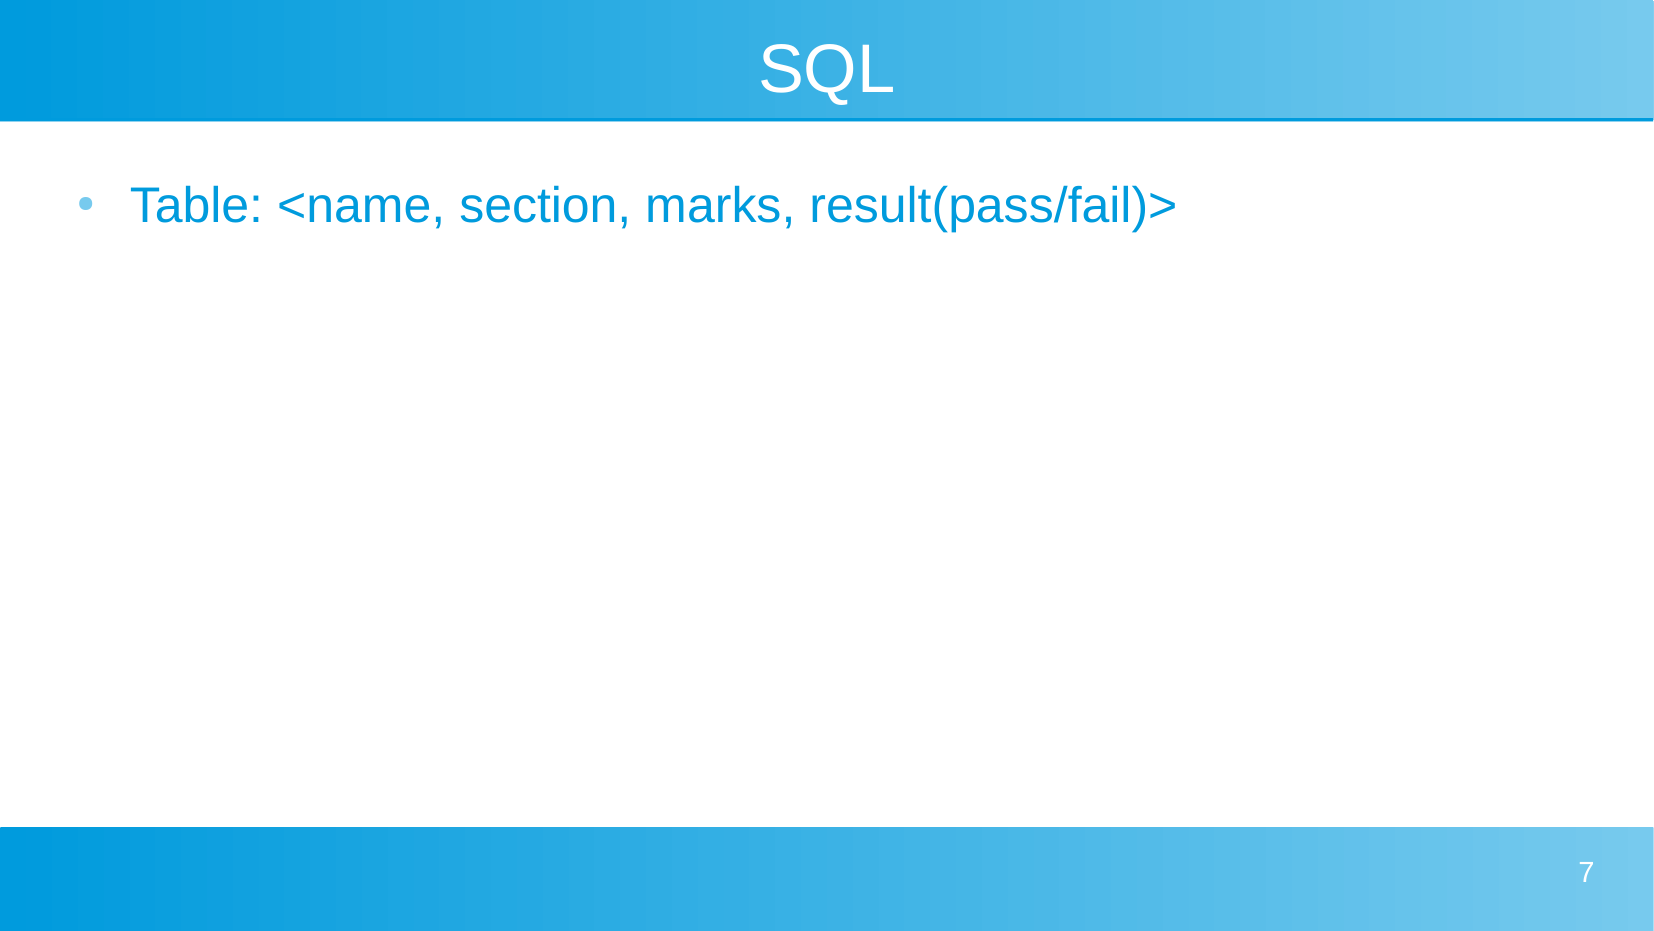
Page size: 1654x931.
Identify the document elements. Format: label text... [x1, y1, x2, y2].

title SQL [59, 29, 1595, 108]
list Table: <name, section, marks, result(pass/fail)> [59, 177, 1595, 768]
